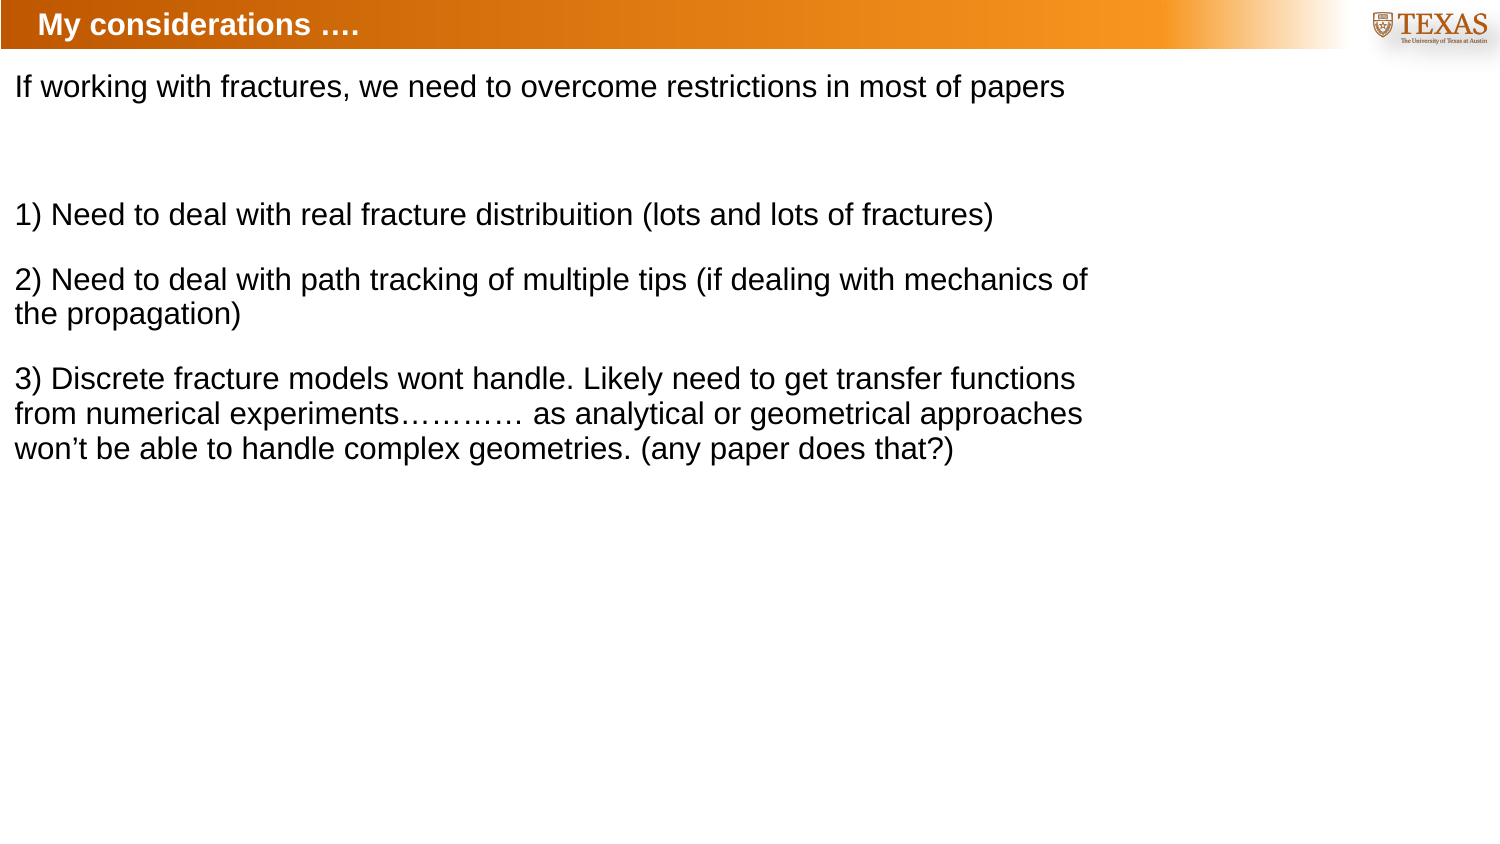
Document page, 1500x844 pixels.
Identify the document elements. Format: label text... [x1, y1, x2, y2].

picture [1348, 0, 1500, 68]
list If working with fractures, we need to overcome restrictions in most of papers 1) Need to deal with real fracture distribuition (lots and lots of fractures) 2) Need to deal with path tracking of multiple tips (if dealing with mechanics of the propagation) 3) Discrete fracture models wont handle. Likely need to get transfer functions from numerical experiments………… as analytical or geometrical approaches won’t be able to handle complex geometries. (any paper does that?) [14, 68, 1126, 817]
title My considerations …. [37, 0, 1126, 49]
